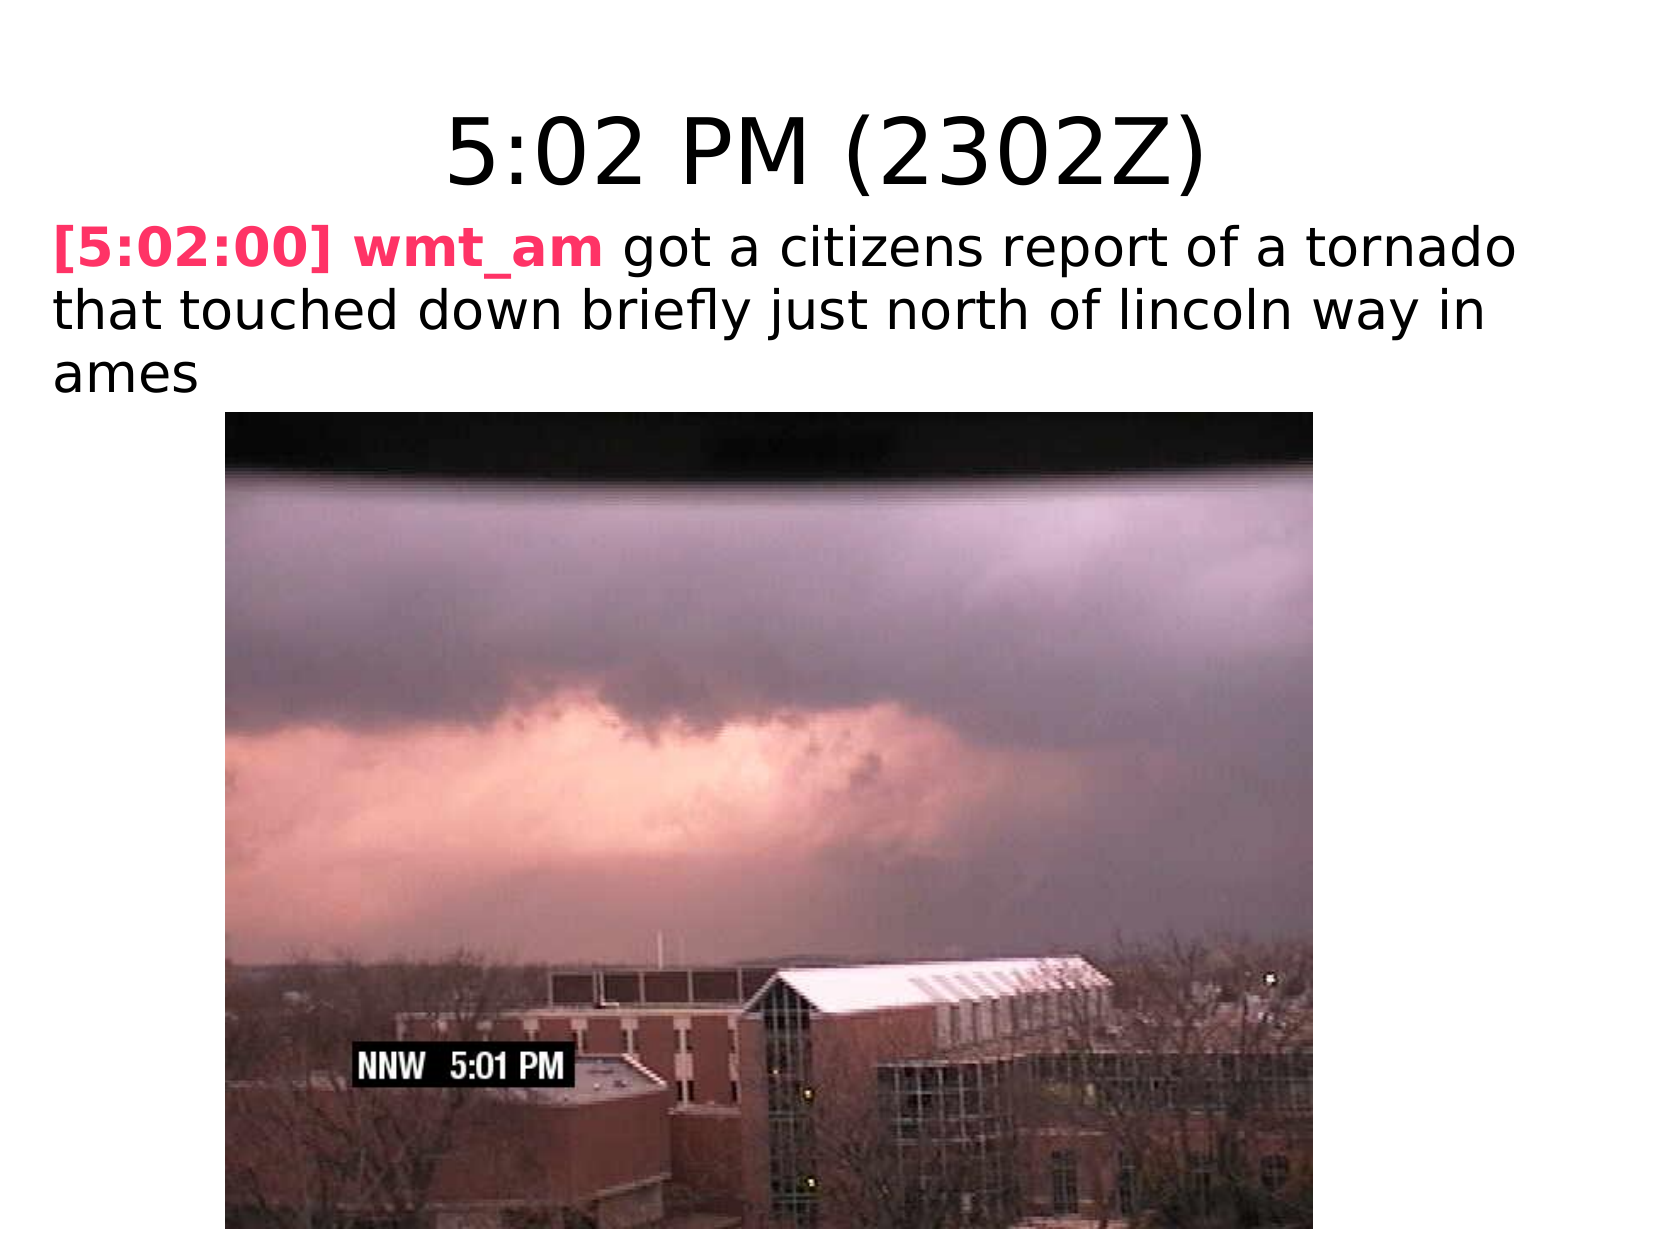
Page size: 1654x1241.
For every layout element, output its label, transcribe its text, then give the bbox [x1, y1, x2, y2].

title 5:02 PM (2302Z) [82, 49, 1571, 208]
picture [225, 412, 1313, 1229]
text_box [5:02:00] wmt_am got a citizens report of a tornado that touched down briefly just north of lincoln way in ames [37, 208, 1613, 413]
